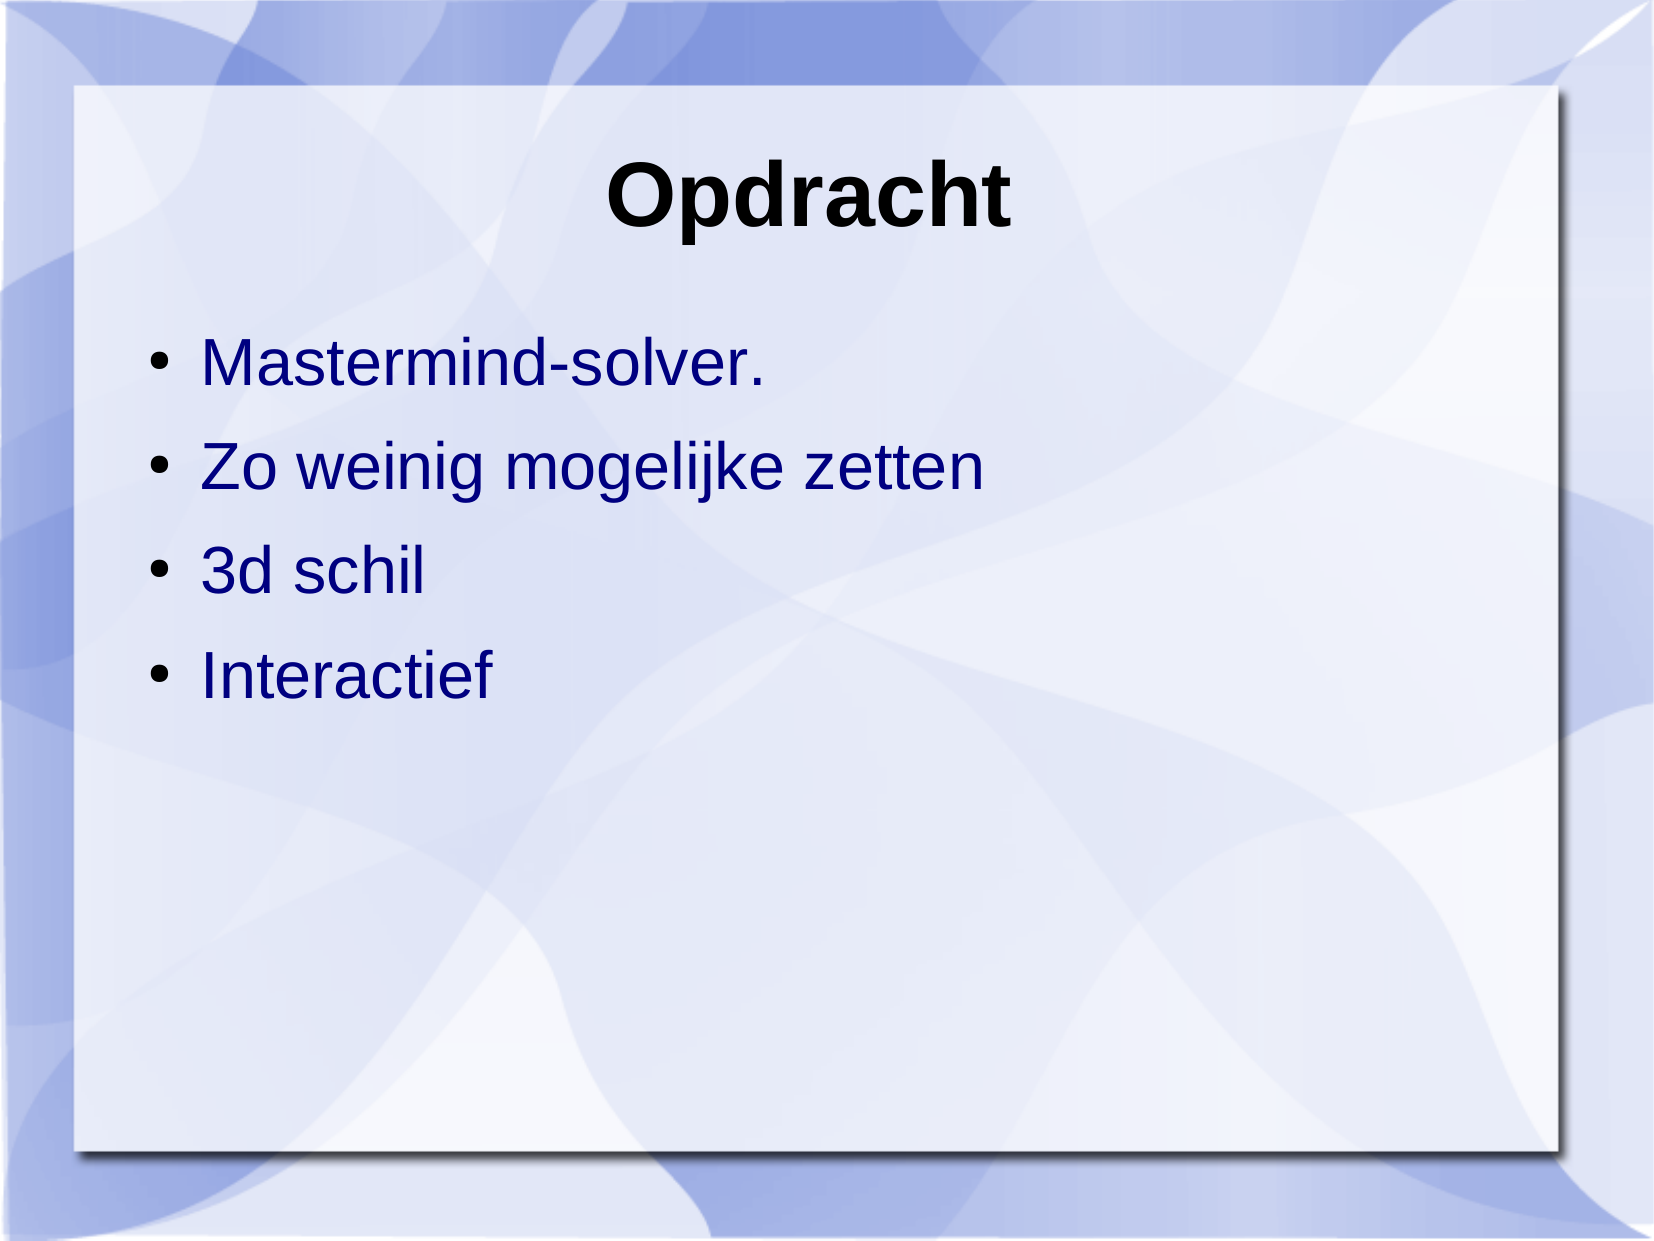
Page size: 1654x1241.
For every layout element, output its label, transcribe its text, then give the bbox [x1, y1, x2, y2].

picture [0, 0, 1654, 1241]
list Mastermind-solver. Zo weinig mogelijke zetten 3d schil Interactief [129, 324, 1489, 1144]
title Opdracht [82, 90, 1536, 298]
